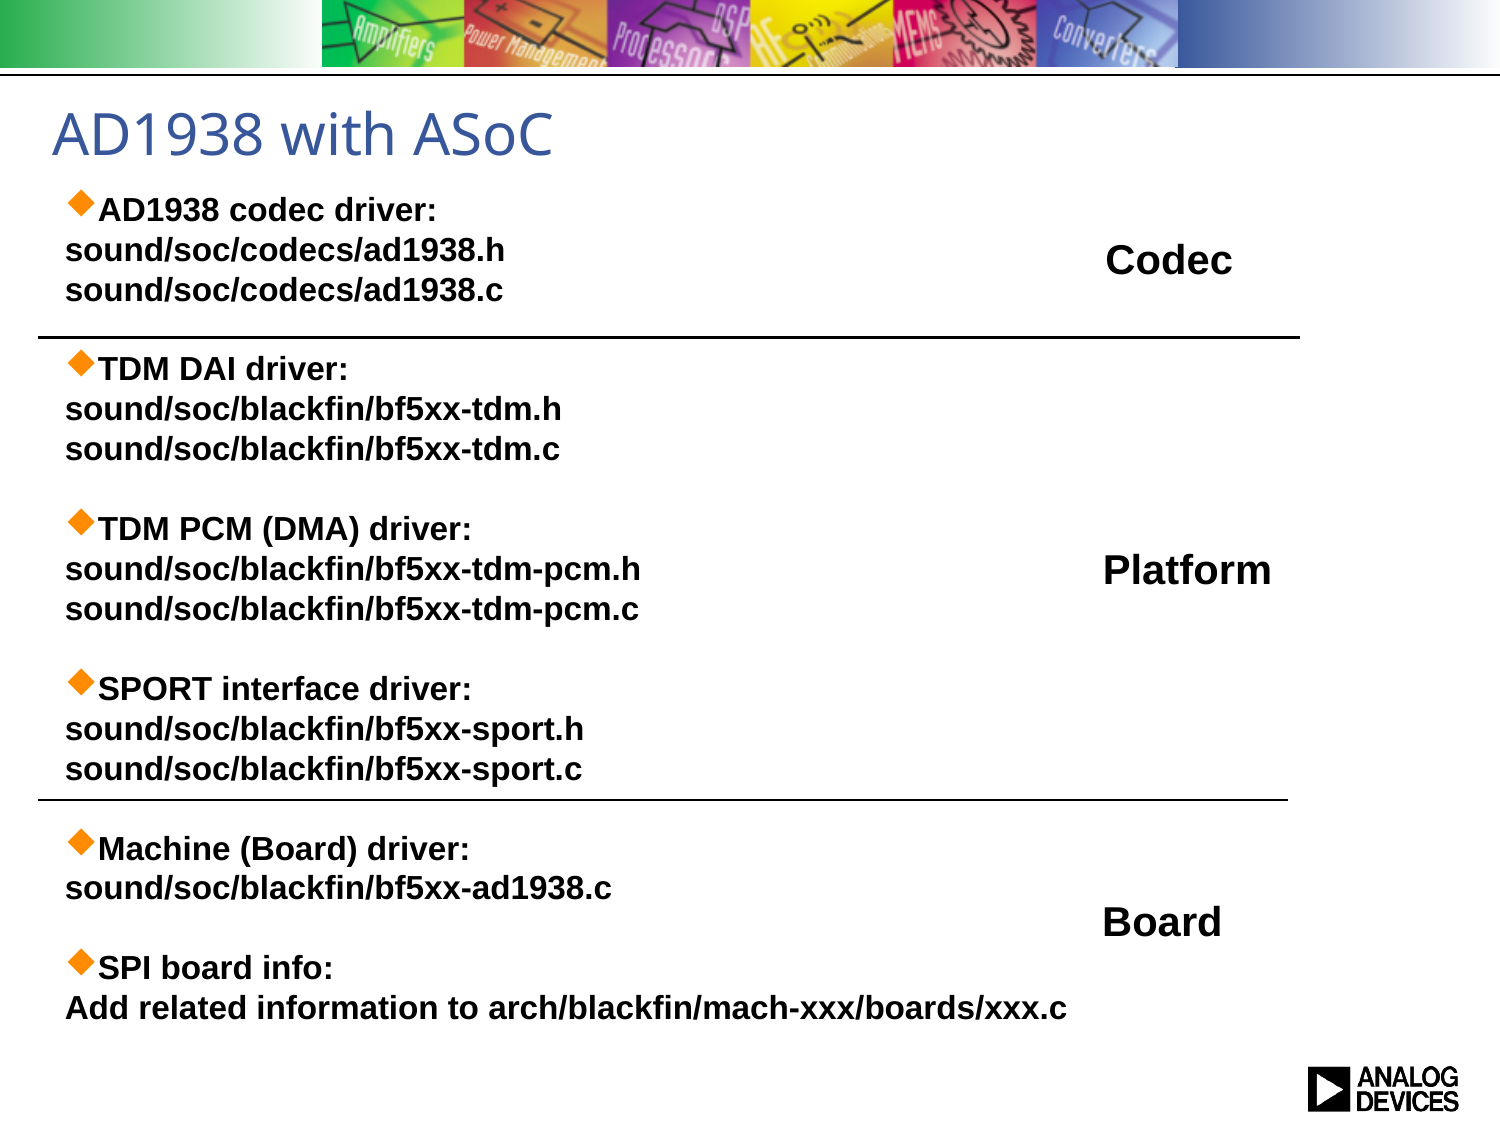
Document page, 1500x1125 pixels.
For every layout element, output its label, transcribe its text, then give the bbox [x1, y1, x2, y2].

title AD1938 with ASoC [44, 89, 1455, 240]
text_box AD1938 codec driver: sound/soc/codecs/ad1938.h sound/soc/codecs/ad1938.c TDM DAI driver: sound/soc/blackfin/bf5xx-tdm.h sound/soc/blackfin/bf5xx-tdm.c TDM PCM (DMA) driver: sound/soc/blackfin/bf5xx-tdm-pcm.h sound/soc/blackfin/bf5xx-tdm-pcm.c SPORT interface driver: sound/soc/blackfin/bf5xx-sport.h sound/soc/blackfin/bf5xx-sport.c Machine (Board) driver: sound/soc/blackfin/bf5xx-ad1938.c SPI board info: Add related information to arch/blackfin/mach-xxx/boards/xxx.c [50, 339, 1238, 799]
text_box Board [1050, 887, 1276, 953]
picture [1308, 1066, 1459, 1112]
text_box Platform [1074, 534, 1301, 601]
picture [322, 0, 1178, 67]
text_box AD1938 codec driver: sound/soc/codecs/ad1938.h sound/soc/codecs/ad1938.c TDM DAI driver: sound/soc/blackfin/bf5xx-tdm.h sound/soc/blackfin/bf5xx-tdm.c TDM PCM (DMA) driver: sound/soc/blackfin/bf5xx-tdm-pcm.h sound/soc/blackfin/bf5xx-tdm-pcm.c SPORT interface driver: sound/soc/blackfin/bf5xx-sport.h sound/soc/blackfin/bf5xx-sport.c Machine (Board) driver: sound/soc/blackfin/bf5xx-ad1938.c SPI board info: Add related information to arch/blackfin/mach-xxx/boards/xxx.c [50, 801, 1238, 1034]
text_box AD1938 codec driver: sound/soc/codecs/ad1938.h sound/soc/codecs/ad1938.c TDM DAI driver: sound/soc/blackfin/bf5xx-tdm.h sound/soc/blackfin/bf5xx-tdm.c TDM PCM (DMA) driver: sound/soc/blackfin/bf5xx-tdm-pcm.h sound/soc/blackfin/bf5xx-tdm-pcm.c SPORT interface driver: sound/soc/blackfin/bf5xx-sport.h sound/soc/blackfin/bf5xx-sport.c Machine (Board) driver: sound/soc/blackfin/bf5xx-ad1938.c SPI board info: Add related information to arch/blackfin/mach-xxx/boards/xxx.c [50, 180, 1238, 336]
text_box Codec [1062, 224, 1288, 291]
